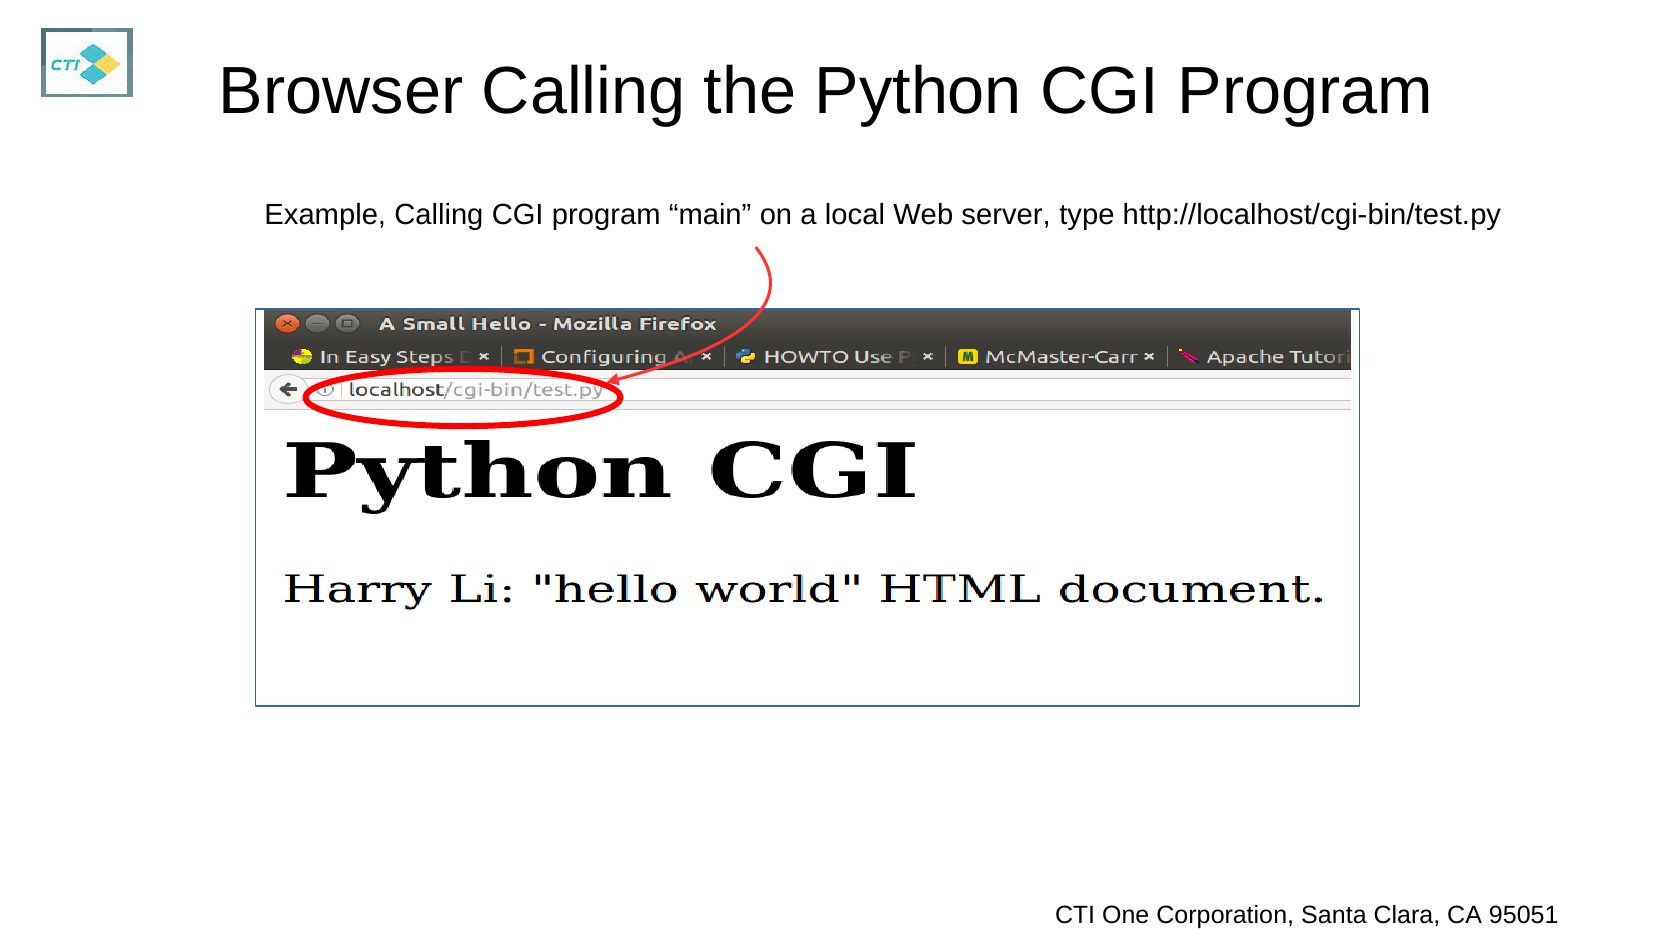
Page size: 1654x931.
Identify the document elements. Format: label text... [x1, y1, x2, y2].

picture [309, 372, 617, 423]
title Browser Calling the Python CGI Program [82, 10, 1571, 166]
picture [41, 28, 133, 97]
text_box CTI One Corporation, Santa Clara, CA 95051 [1040, 888, 1585, 931]
picture [264, 310, 1351, 621]
text_box Example, Calling CGI program “main” on a local Web server, type http://localhost/cgi-bin/test.py [249, 191, 1654, 427]
